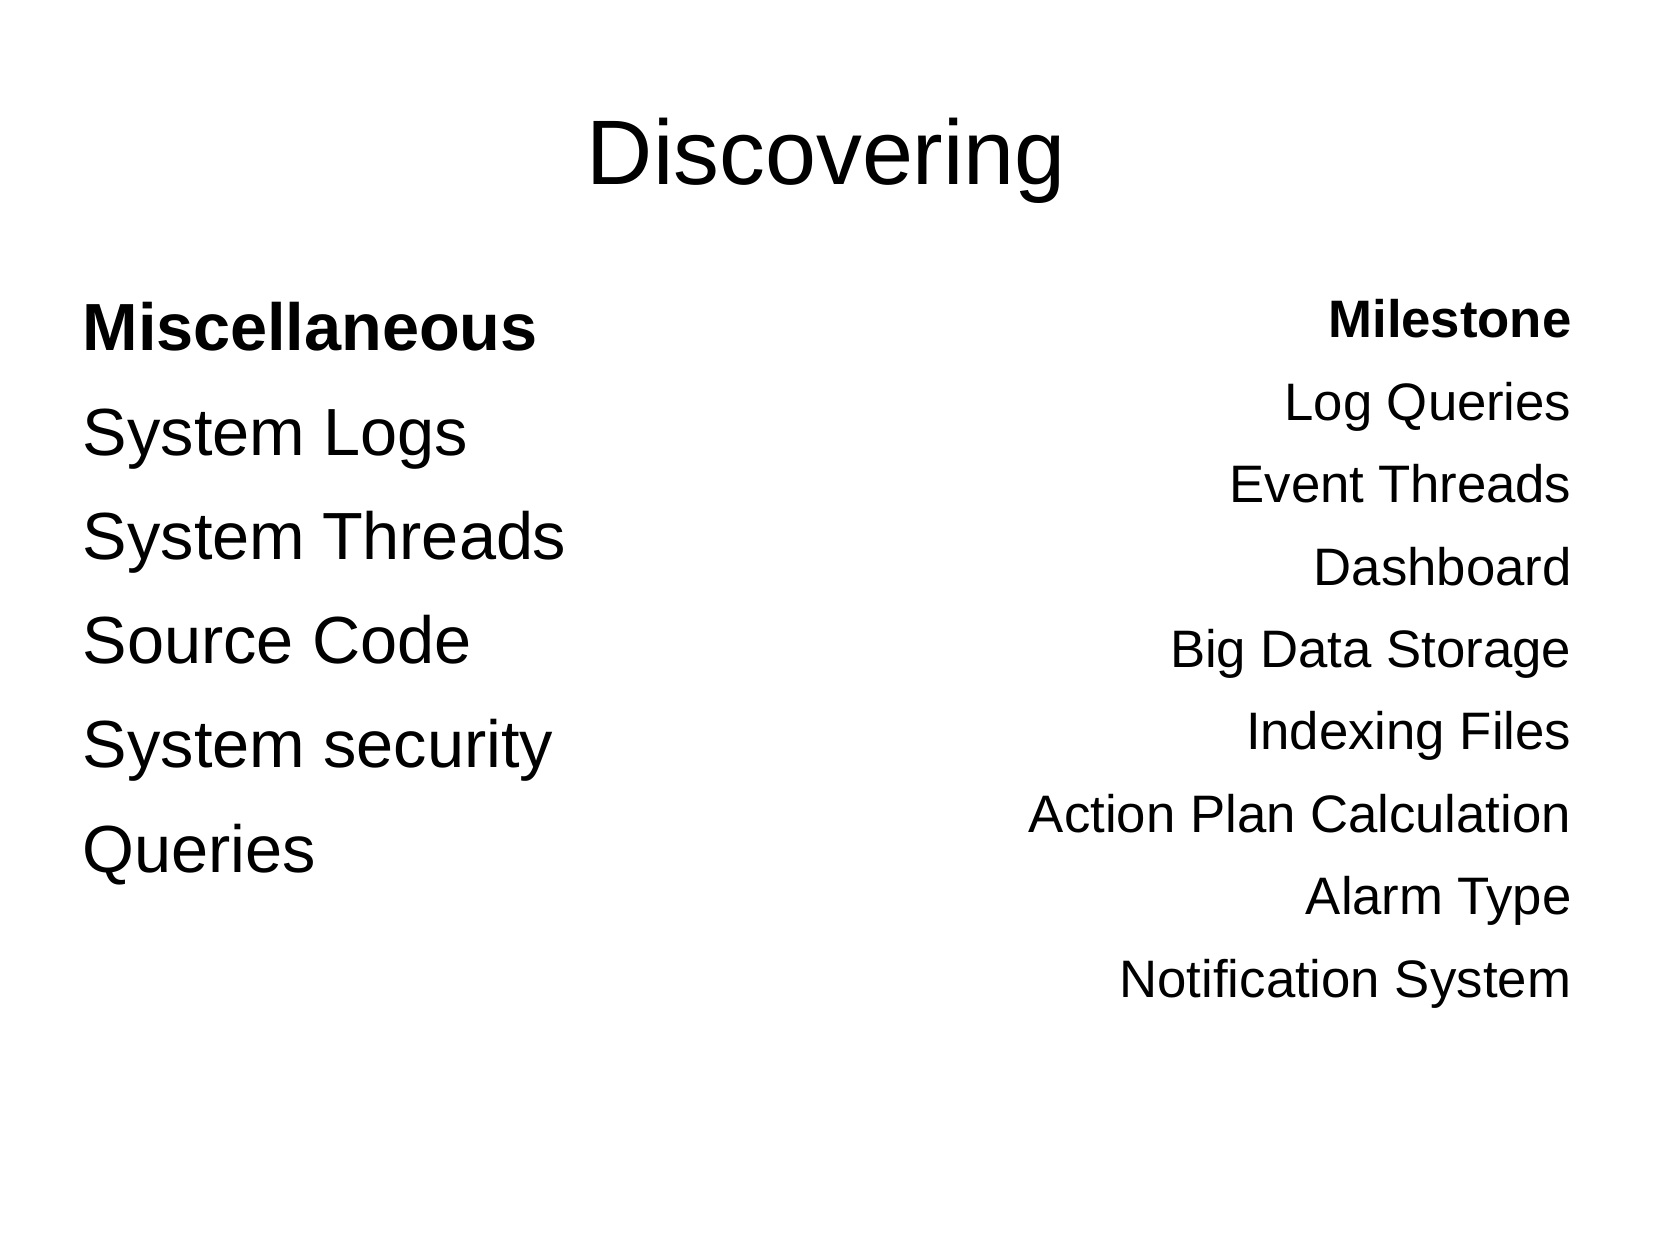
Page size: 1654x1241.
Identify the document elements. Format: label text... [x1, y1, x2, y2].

list Miscellaneous System Logs System Threads Source Code System security Queries [82, 290, 809, 1010]
title Discovering [82, 49, 1571, 257]
list Milestone Log Queries Event Threads Dashboard Big Data Storage Indexing Files Action Plan Calculation Alarm Type Notification System [845, 290, 1572, 1010]
